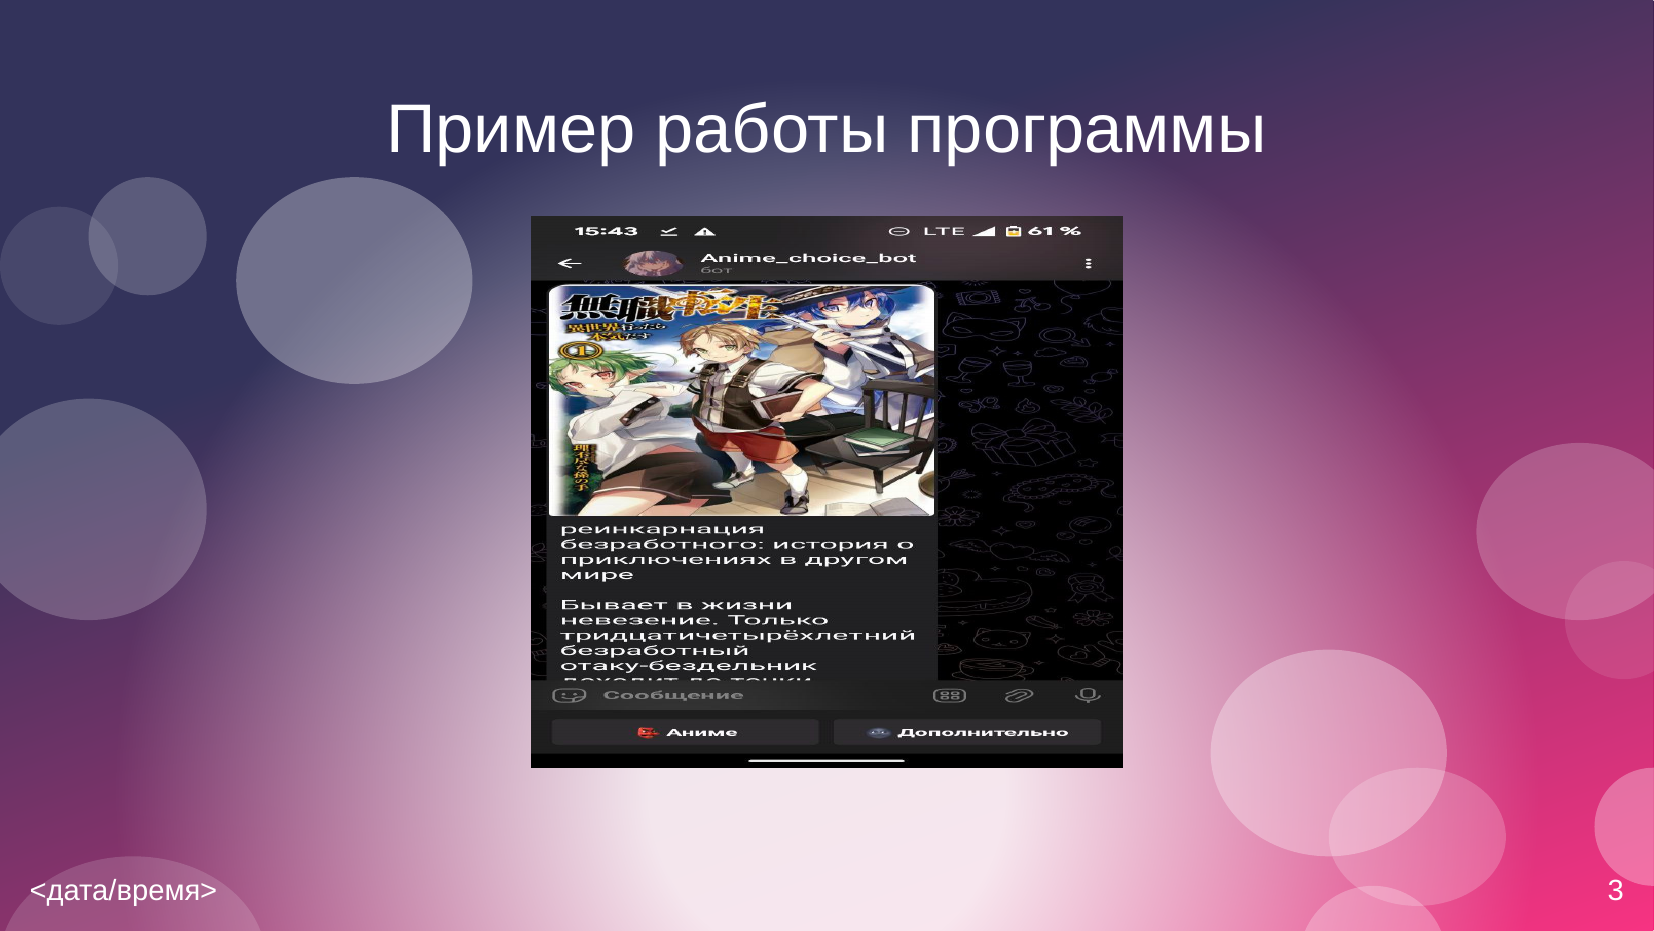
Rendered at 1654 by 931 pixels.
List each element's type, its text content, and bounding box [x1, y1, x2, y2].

title Пример работы программы [88, 44, 1565, 207]
picture [531, 216, 1123, 768]
